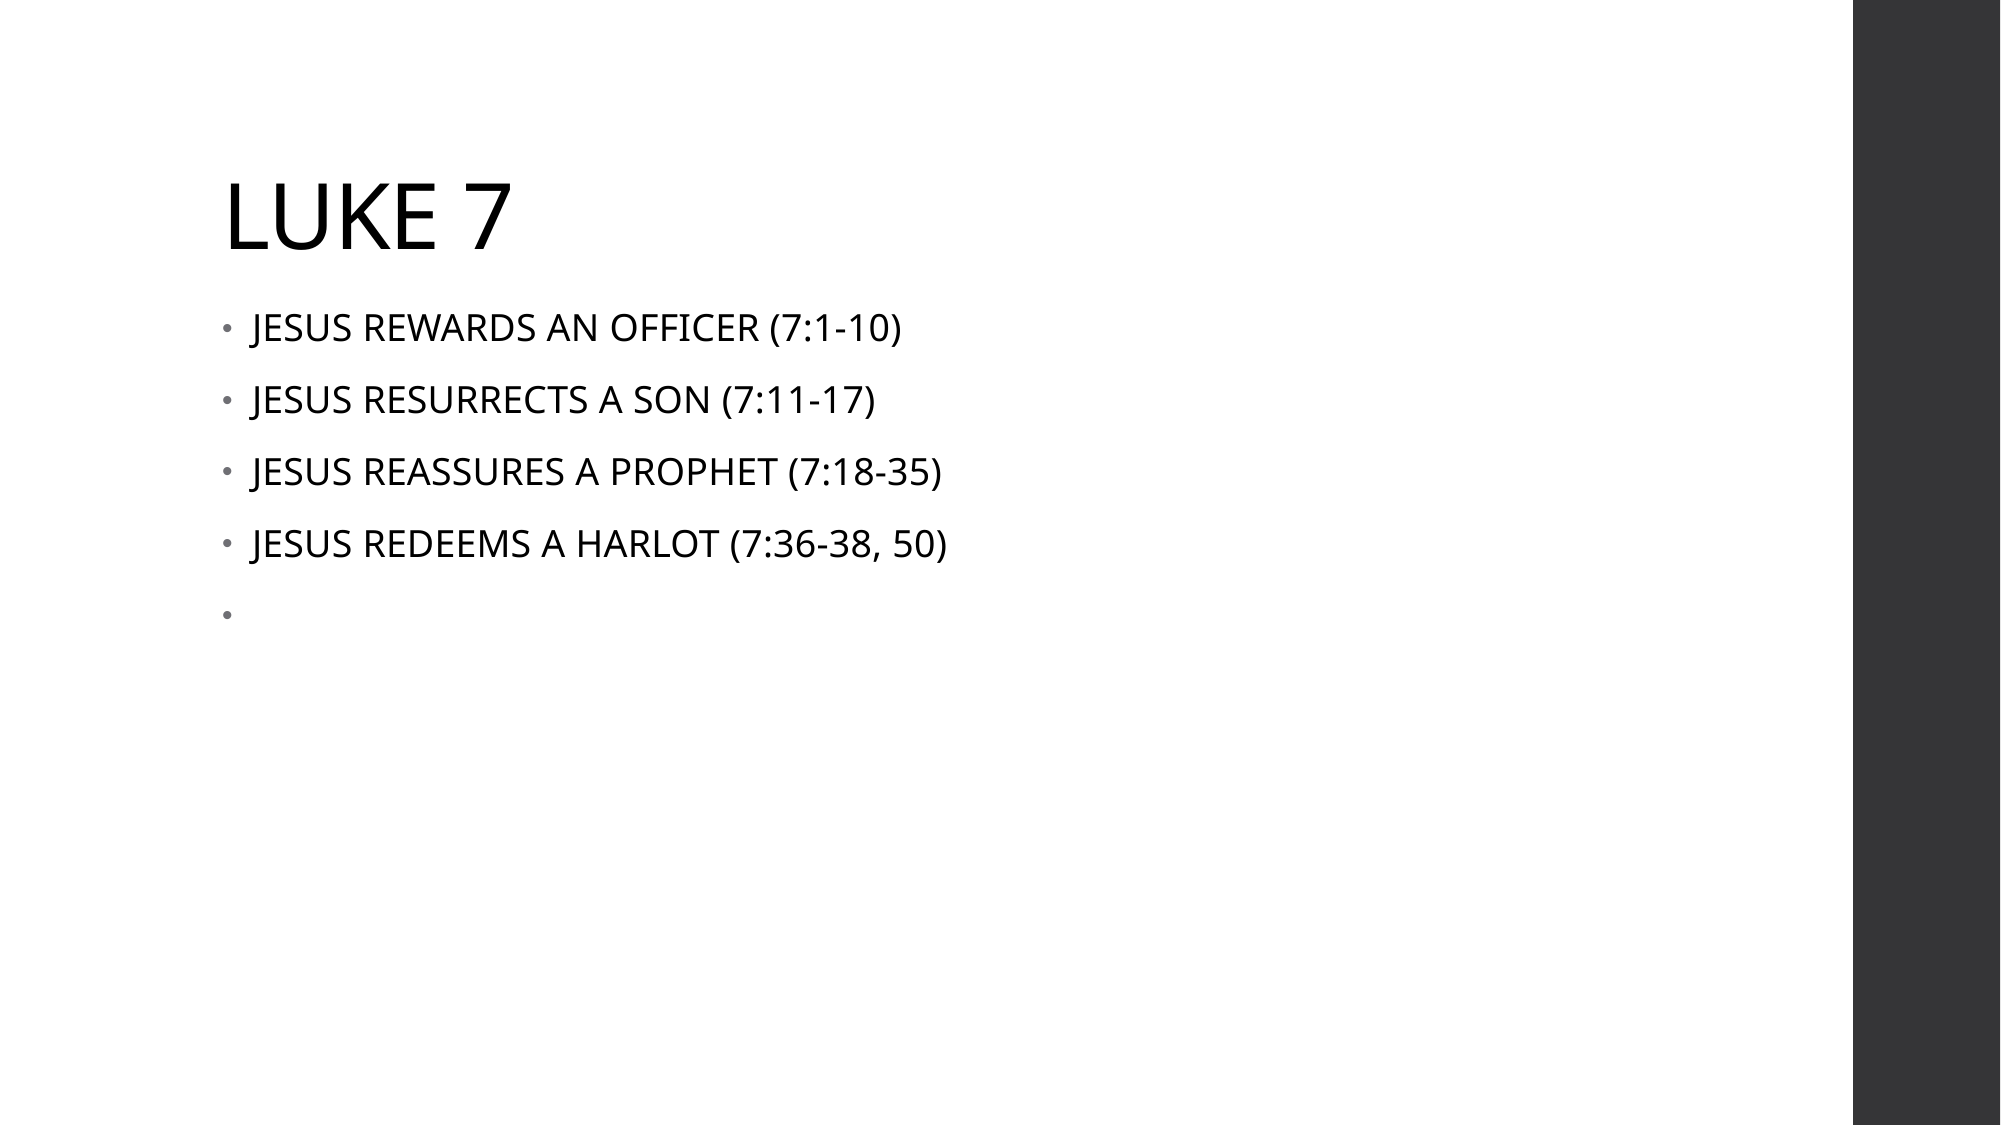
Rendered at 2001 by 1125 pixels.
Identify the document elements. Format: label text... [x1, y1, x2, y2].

title LUKE 7 [206, 60, 1797, 278]
list JESUS REWARDS AN OFFICER (7:1-10) JESUS RESURRECTS A SON (7:11-17) JESUS REASSURES A PROPHET (7:18-35) JESUS REDEEMS A HARLOT (7:36-38, 50) [206, 299, 1617, 1014]
